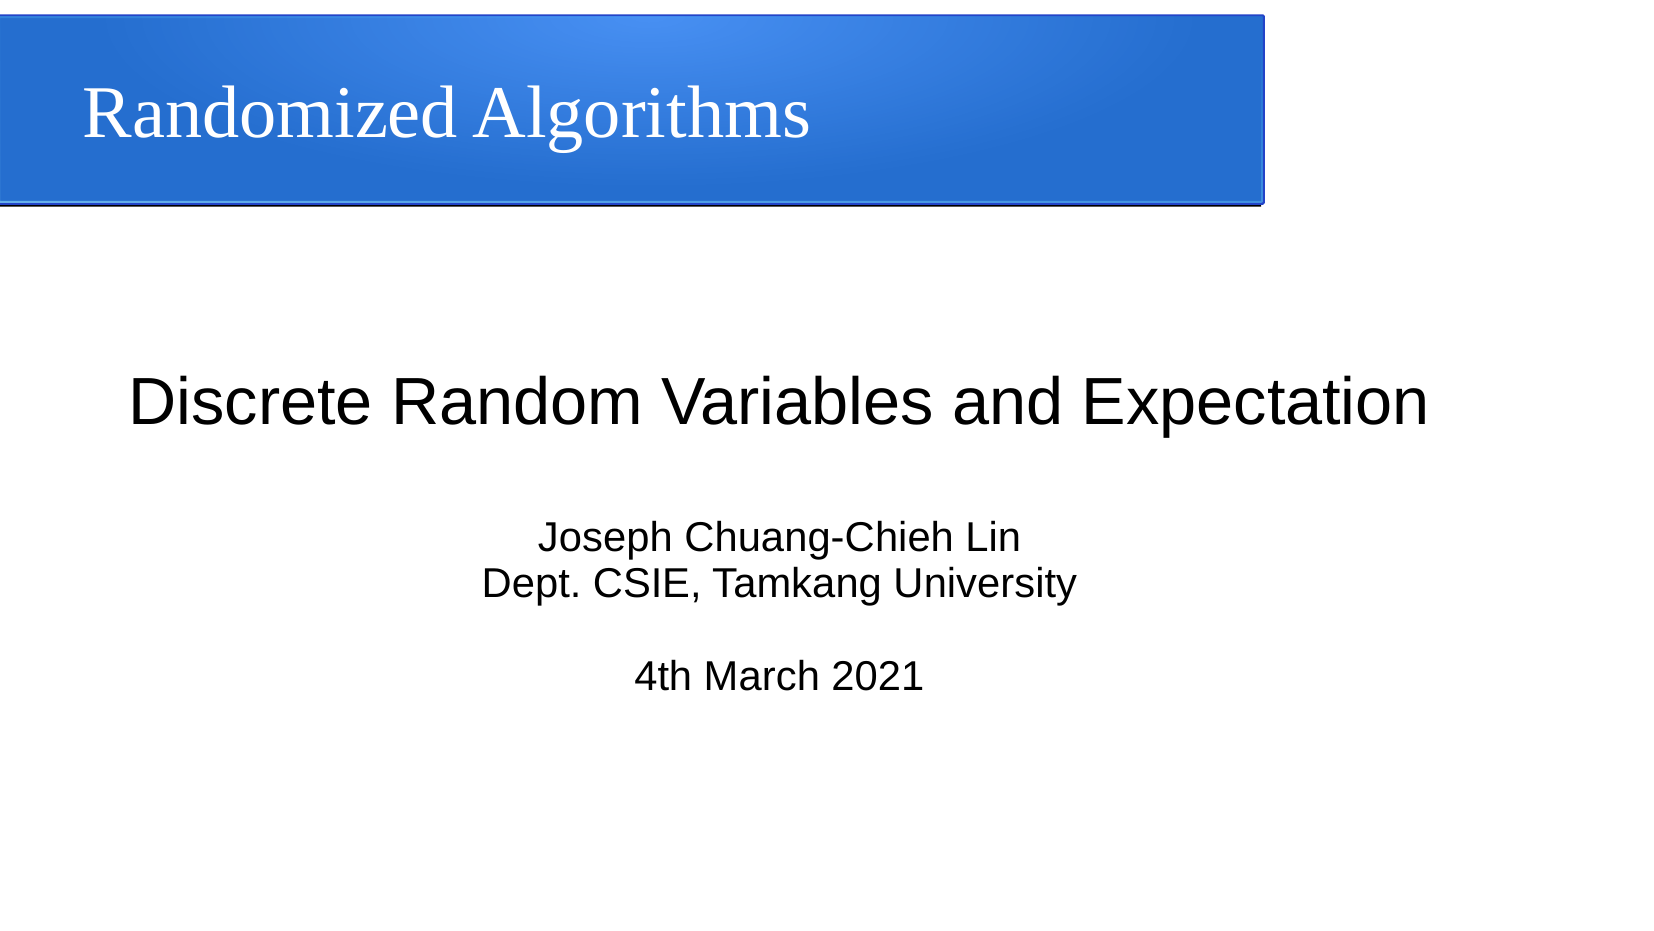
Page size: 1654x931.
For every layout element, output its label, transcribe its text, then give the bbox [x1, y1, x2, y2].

title Randomized Algorithms [82, 35, 1235, 189]
subtitle Discrete Random Variables and Expectation Joseph Chuang-Chieh Lin Dept. CSIE, Tamkang University 4th March 2021 [35, 224, 1524, 764]
